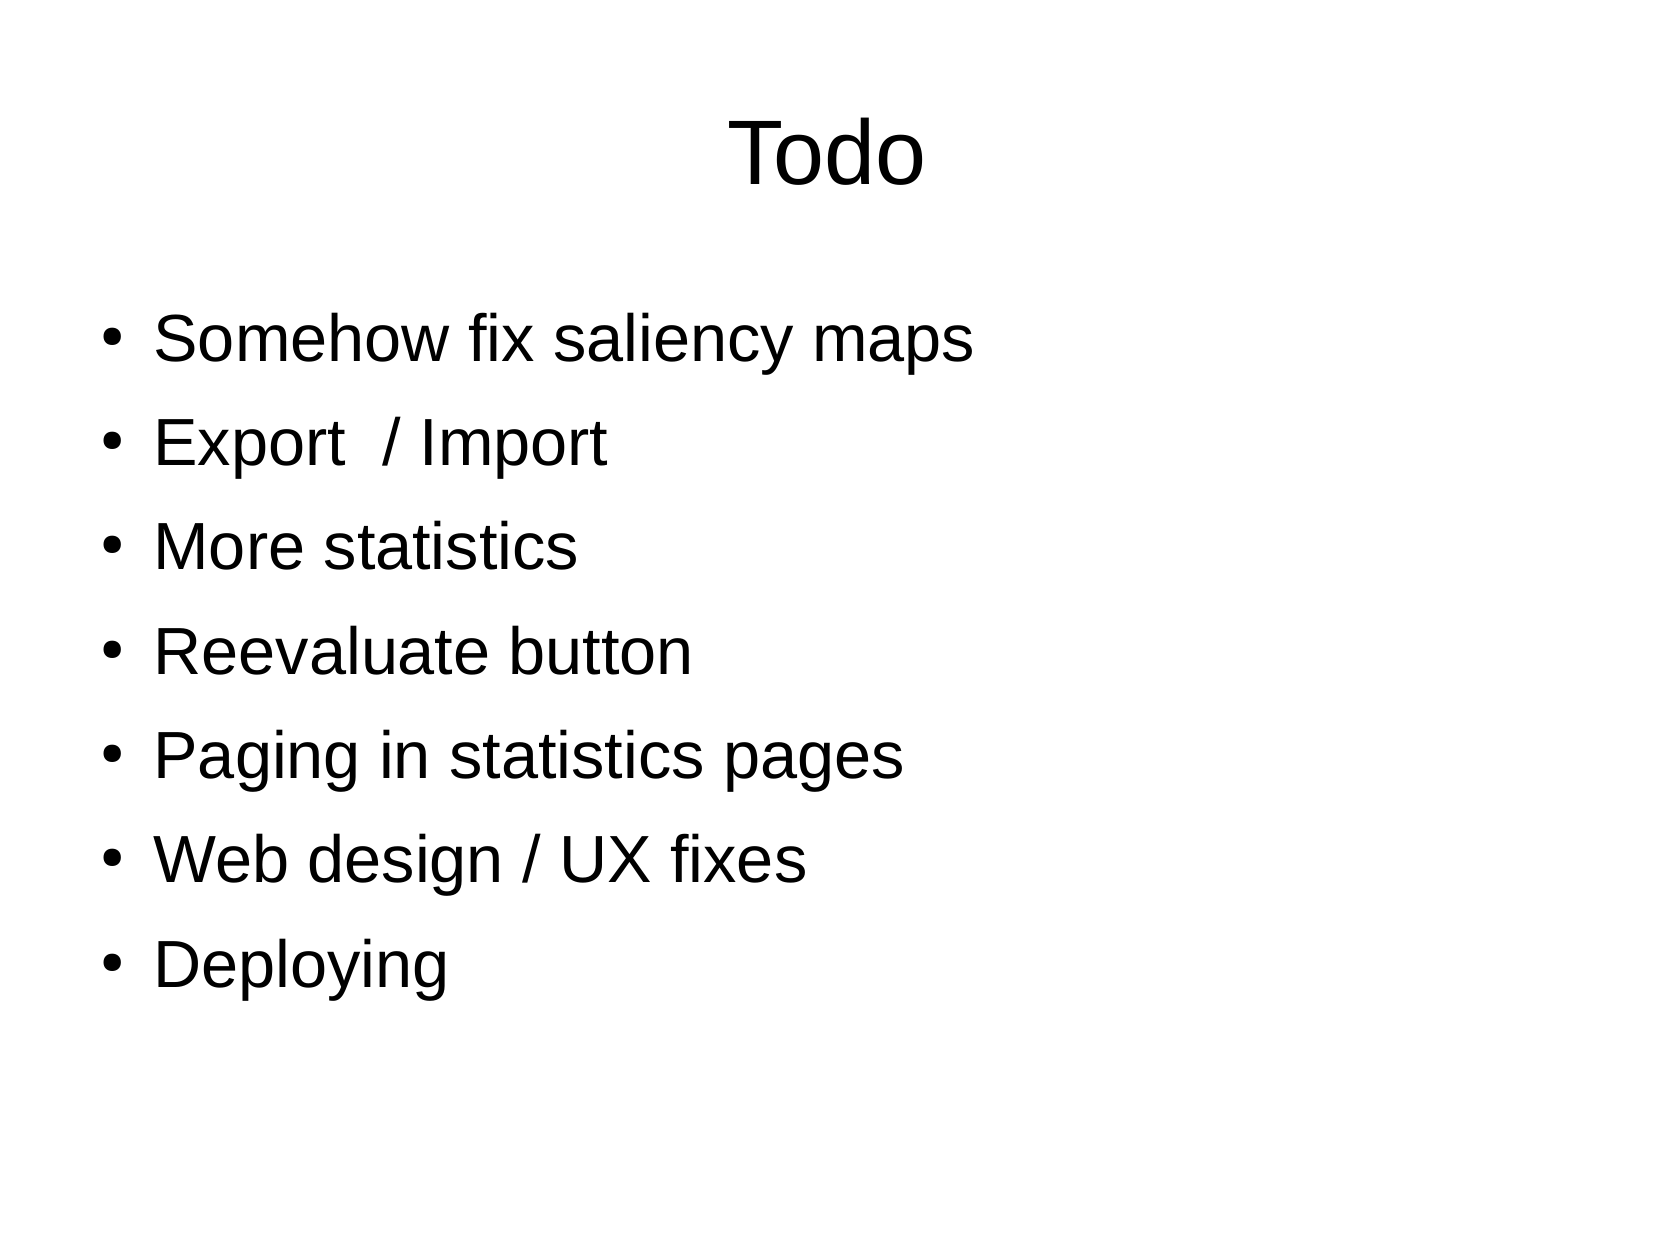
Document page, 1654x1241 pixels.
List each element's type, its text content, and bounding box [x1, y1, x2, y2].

title Todo [82, 49, 1571, 257]
list Somehow fix saliency maps Export / Import More statistics Reevaluate button Paging in statistics pages Web design / UX fixes Deploying [82, 300, 1571, 1021]
